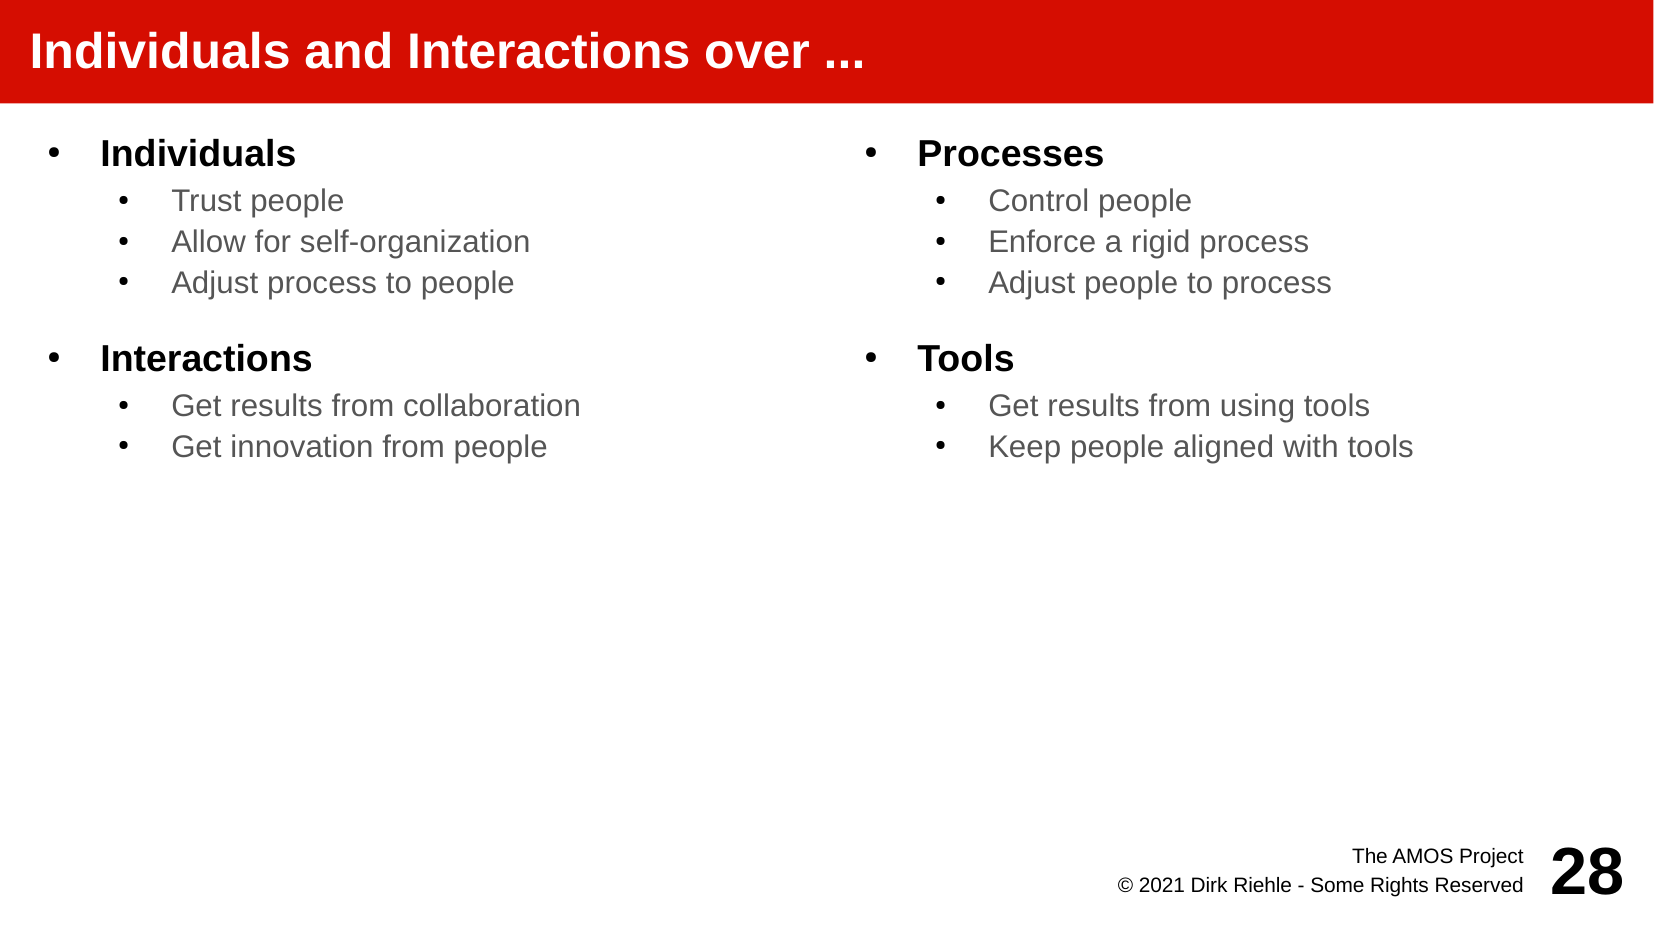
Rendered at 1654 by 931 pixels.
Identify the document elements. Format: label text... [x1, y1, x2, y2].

list Individuals Trust people Allow for self-organization Adjust process to people Interactions Get results from collaboration Get innovation from people [29, 132, 808, 813]
title Individuals and Interactions over ... [0, 0, 1654, 104]
list Processes Control people Enforce a rigid process Adjust people to process Tools Get results from using tools Keep people aligned with tools [846, 132, 1625, 813]
